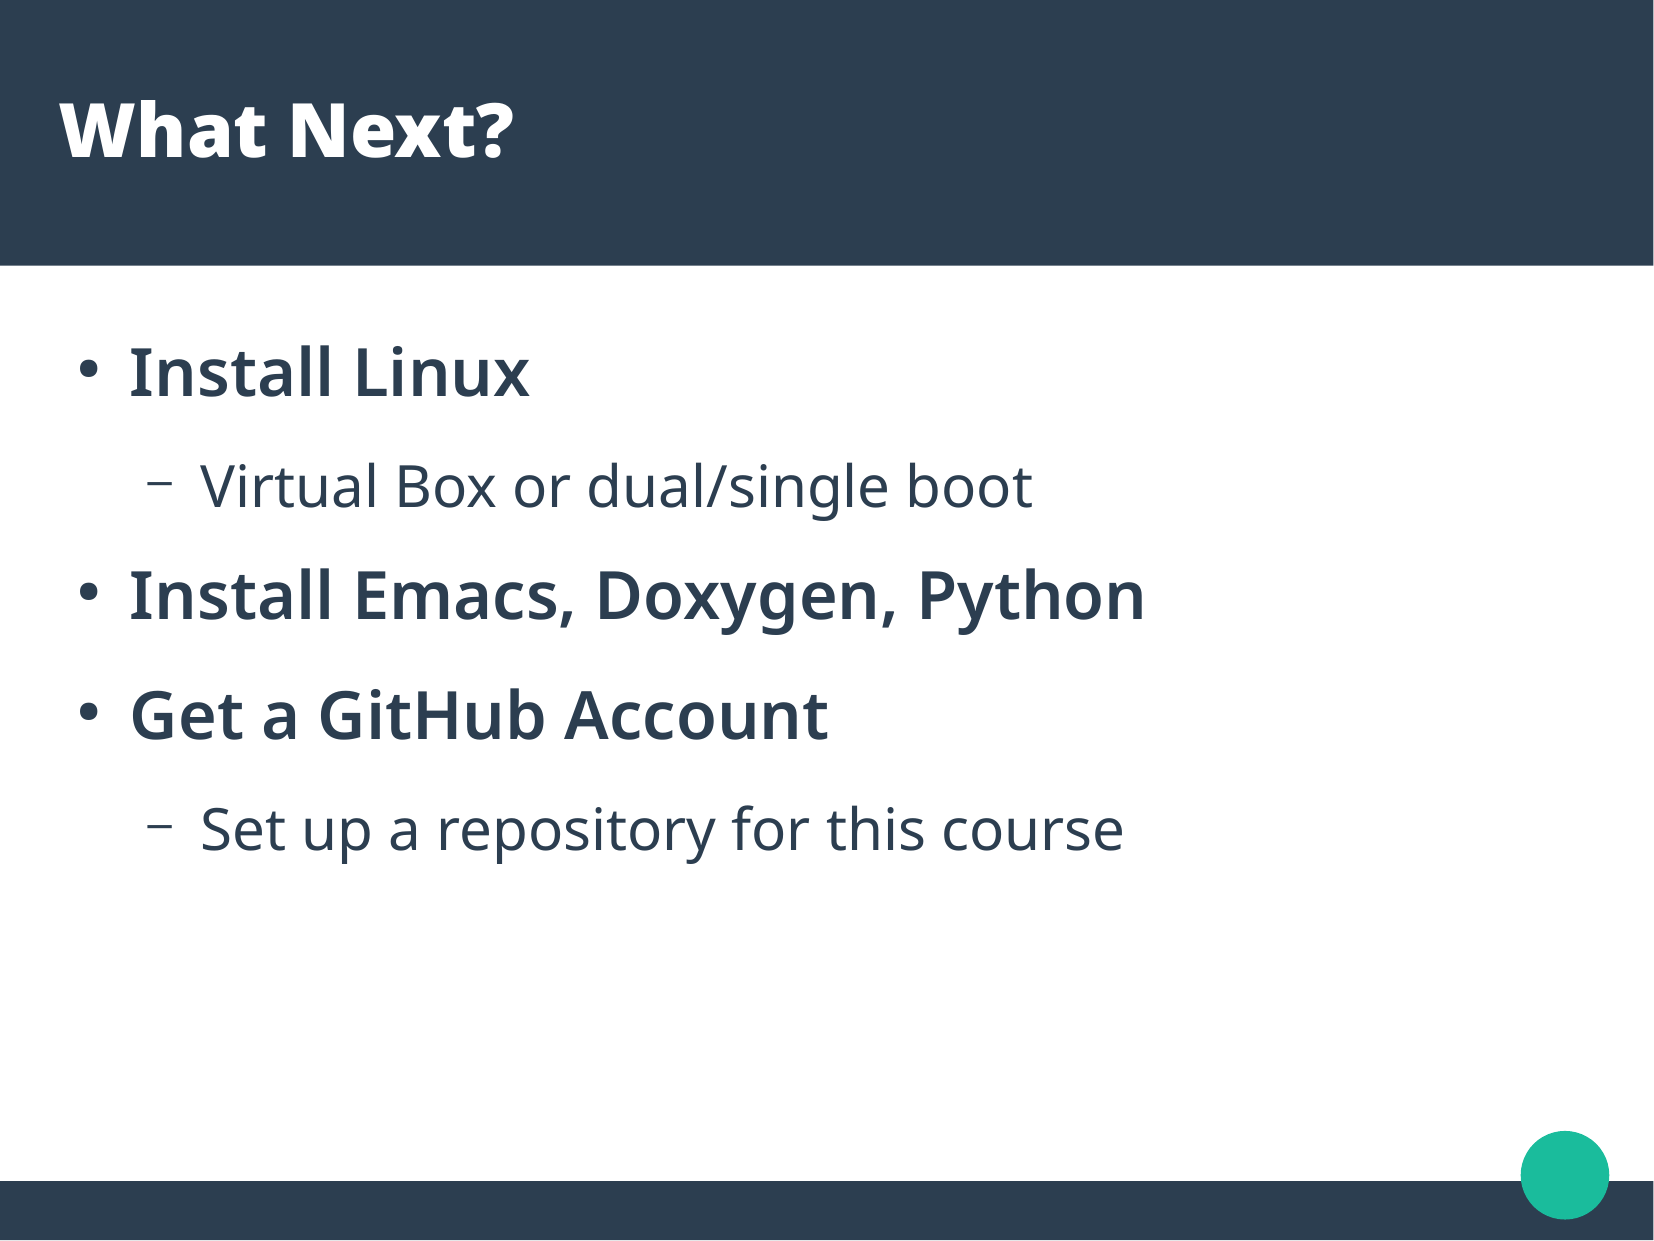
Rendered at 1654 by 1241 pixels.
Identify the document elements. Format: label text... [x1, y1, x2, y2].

title What Next? [59, 49, 1595, 207]
list Install Linux Virtual Box or dual/single boot Install Emacs, Doxygen, Python Get a GitHub Account Set up a repository for this course [59, 324, 1595, 1152]
